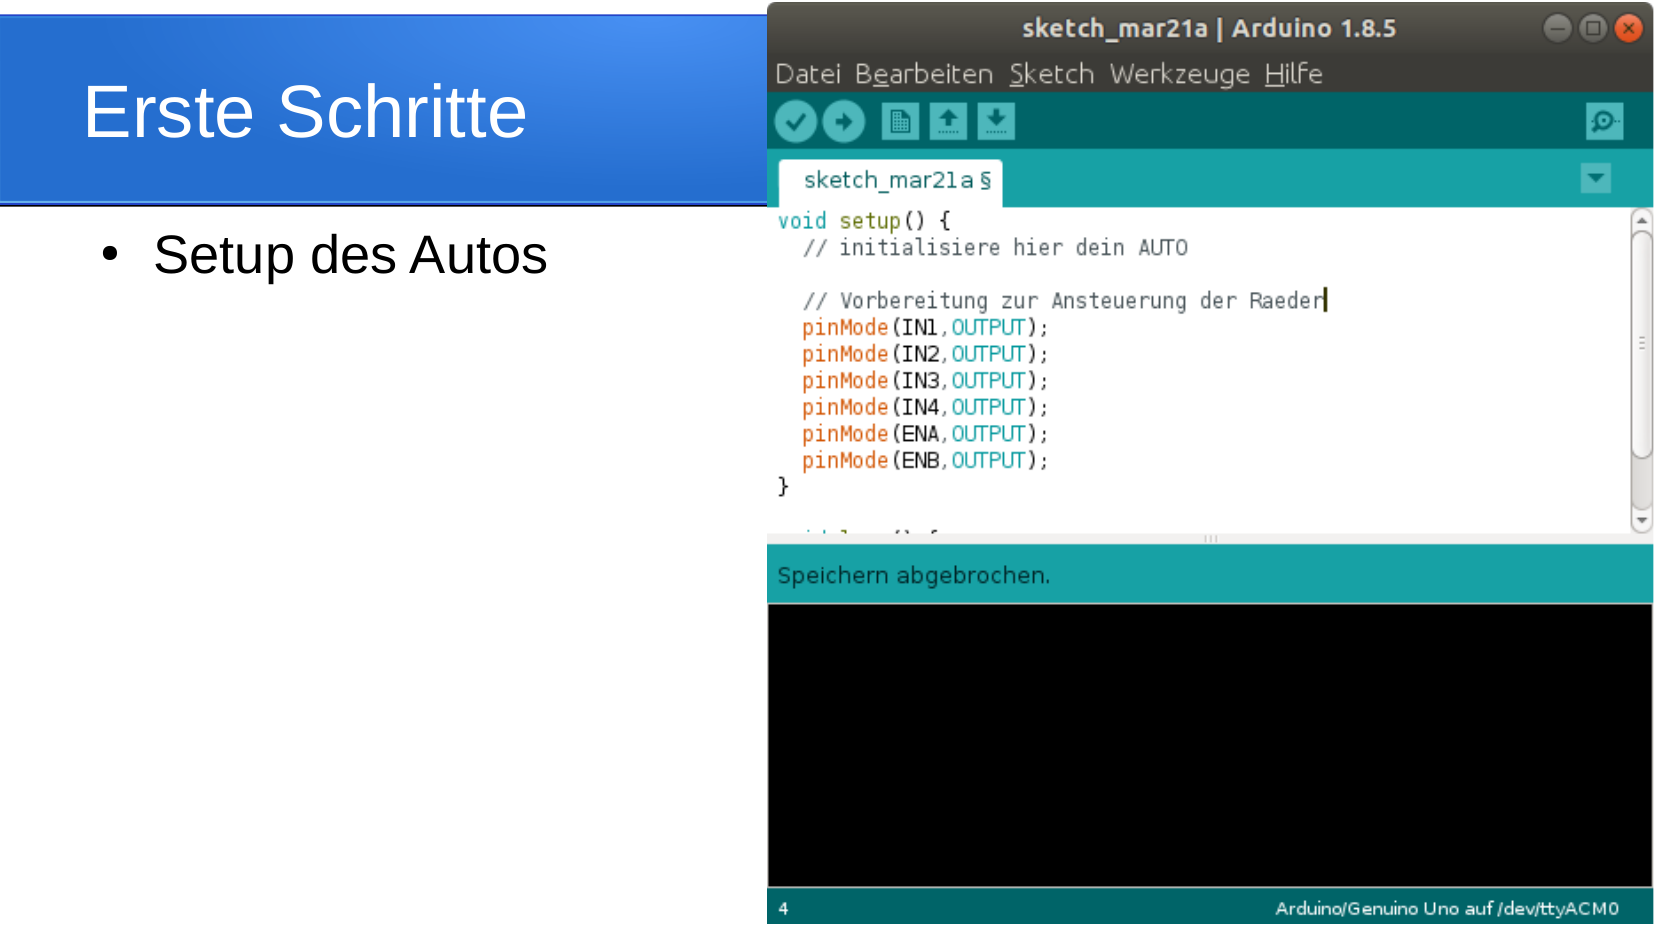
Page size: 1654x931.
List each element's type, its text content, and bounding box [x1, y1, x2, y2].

title Erste Schritte [82, 35, 767, 189]
list Setup des Autos [82, 224, 767, 764]
picture [767, 2, 1654, 924]
